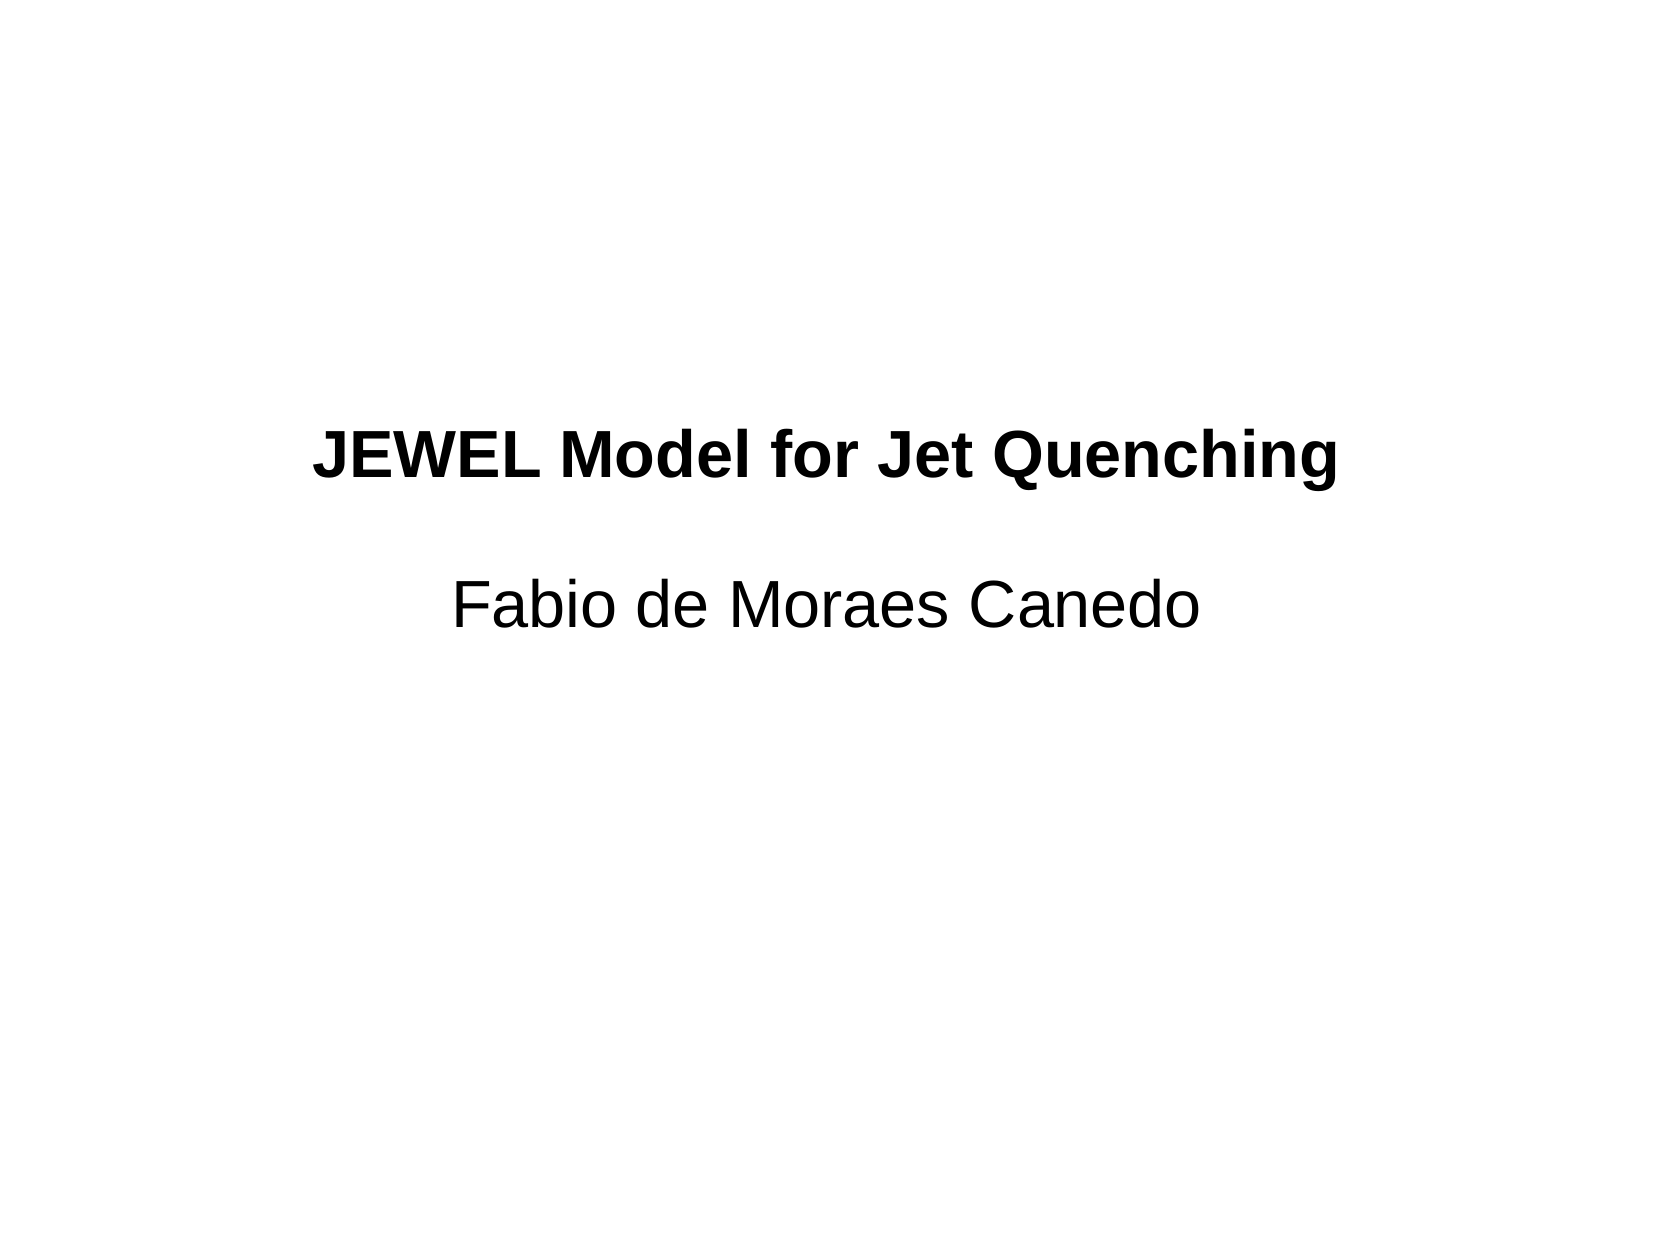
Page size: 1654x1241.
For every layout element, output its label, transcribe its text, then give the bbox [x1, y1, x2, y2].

subtitle JEWEL Model for Jet Quenching Fabio de Moraes Canedo [82, 49, 1571, 1010]
